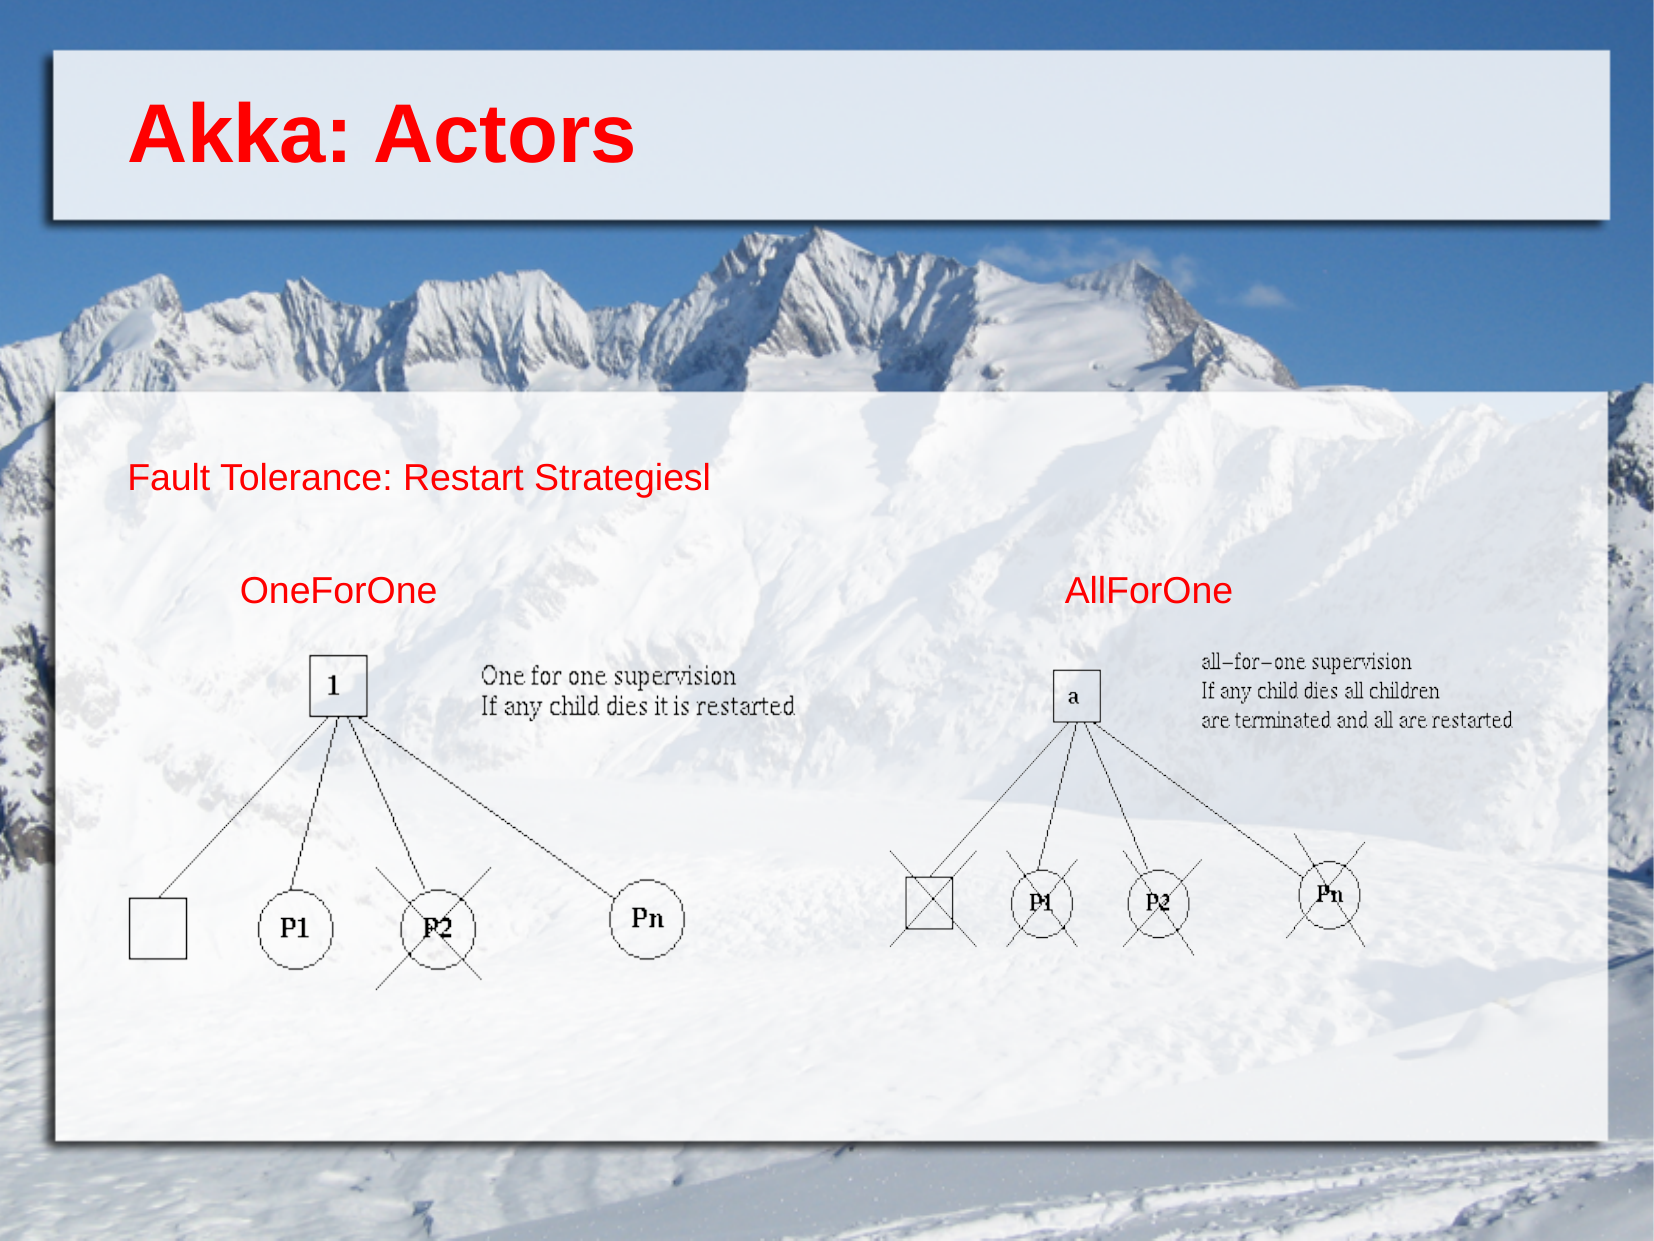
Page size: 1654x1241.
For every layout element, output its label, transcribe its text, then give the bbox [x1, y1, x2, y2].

picture [0, 0, 1654, 1241]
text_box Fault Tolerance: Restart Strategiesl [112, 449, 728, 507]
text_box OneForOne [225, 562, 453, 620]
text_box AllForOne [1050, 562, 1249, 620]
text_box Akka: Actors [112, 79, 654, 188]
